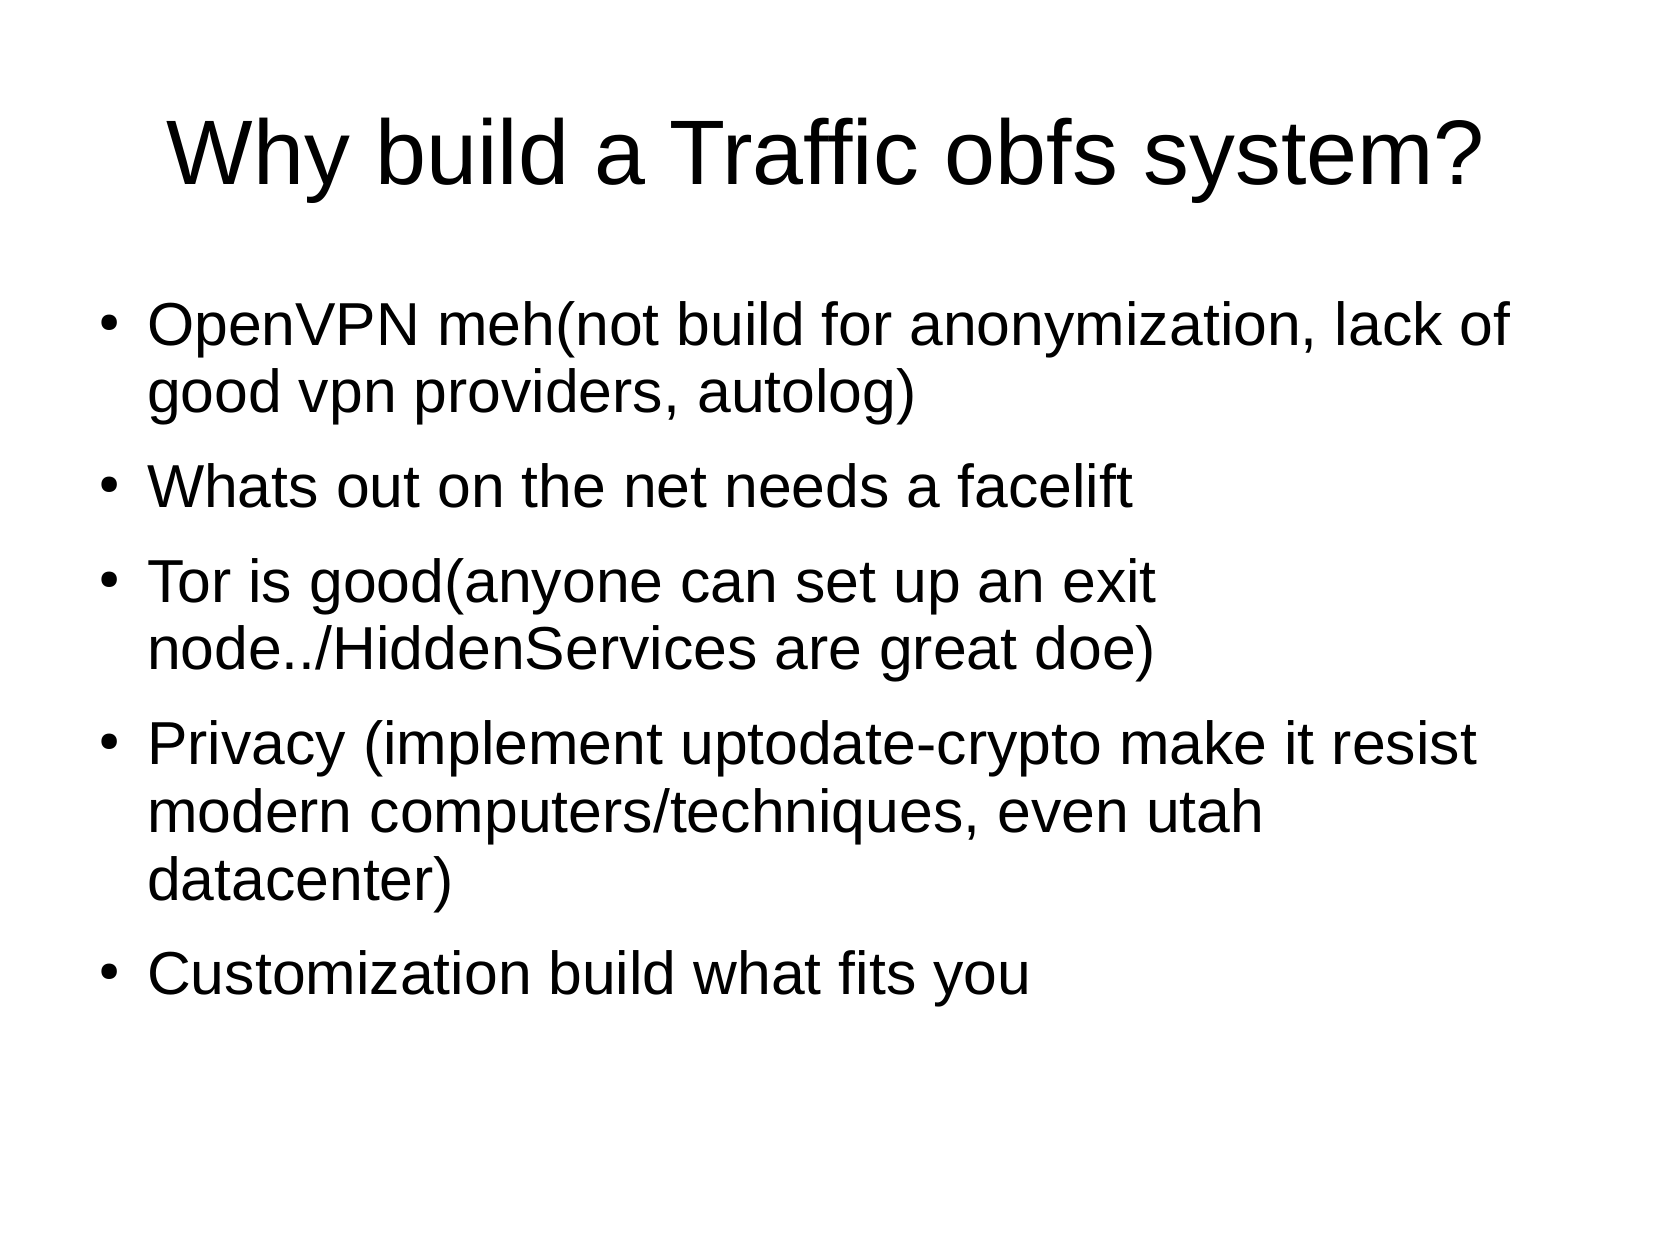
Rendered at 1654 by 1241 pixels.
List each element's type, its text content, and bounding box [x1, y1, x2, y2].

title Why build a Traffic obfs system? [82, 49, 1571, 257]
list OpenVPN meh(not build for anonymization, lack of good vpn providers, autolog) Whats out on the net needs a facelift Tor is good(anyone can set up an exit node../HiddenServices are great doe) Privacy (implement uptodate-crypto make it resist modern computers/techniques, even utah datacenter) Customization build what fits you [82, 290, 1571, 1010]
